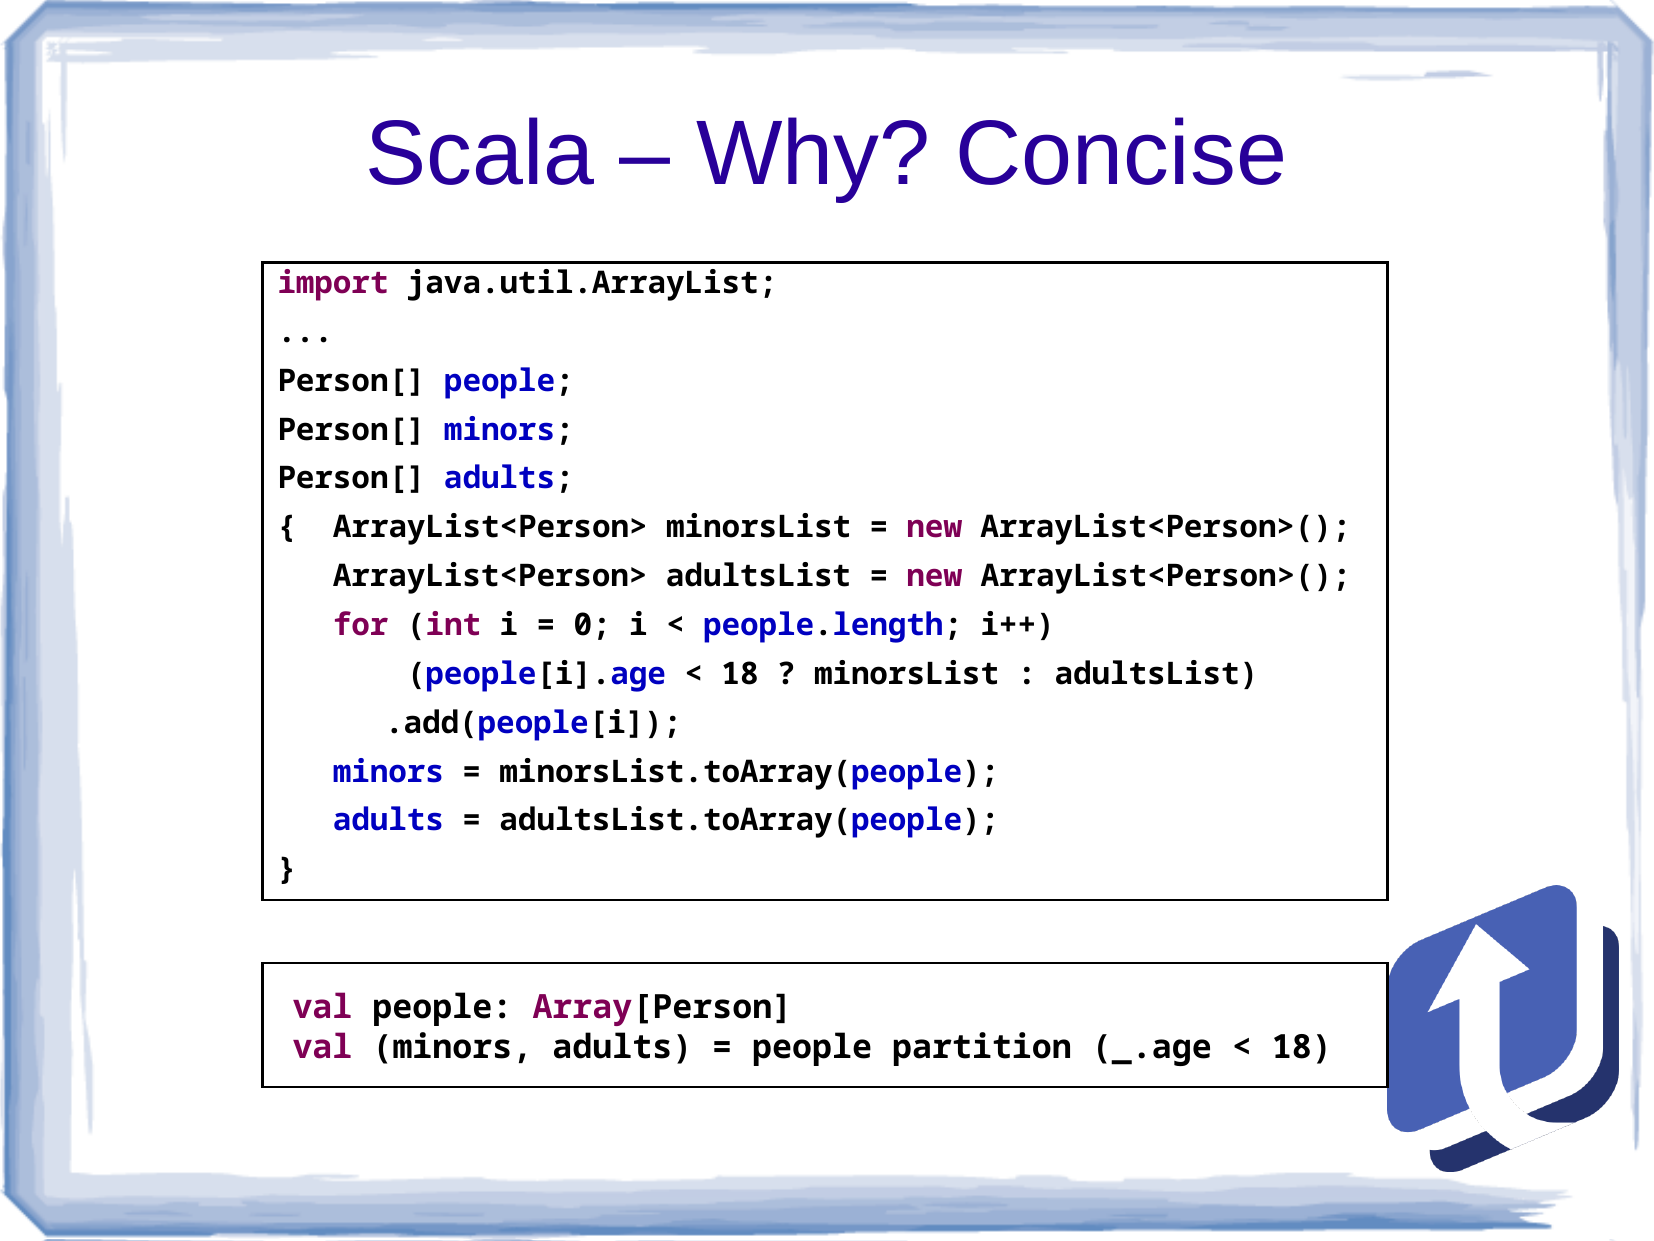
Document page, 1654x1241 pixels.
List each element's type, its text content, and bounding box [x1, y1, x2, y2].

title Scala – Why? Concise [82, 49, 1571, 257]
picture [0, 0, 1654, 1241]
text_box val people: Array[Person] val (minors, adults) = people partition (_.age < 18) [262, 962, 1388, 1088]
list import java.util.ArrayList; ... Person[] people; Person[] minors; Person[] adults; { ArrayList<Person> minorsList = new ArrayList<Person>(); ArrayList<Person> adultsList = new ArrayList<Person>(); for (int i = 0; i < people.length; i++) (people[i].age < 18 ? minorsList : adultsList) .add(people[i]); minors = minorsList.toArray(people); adults = adultsList.toArray(people); } [262, 262, 1388, 901]
